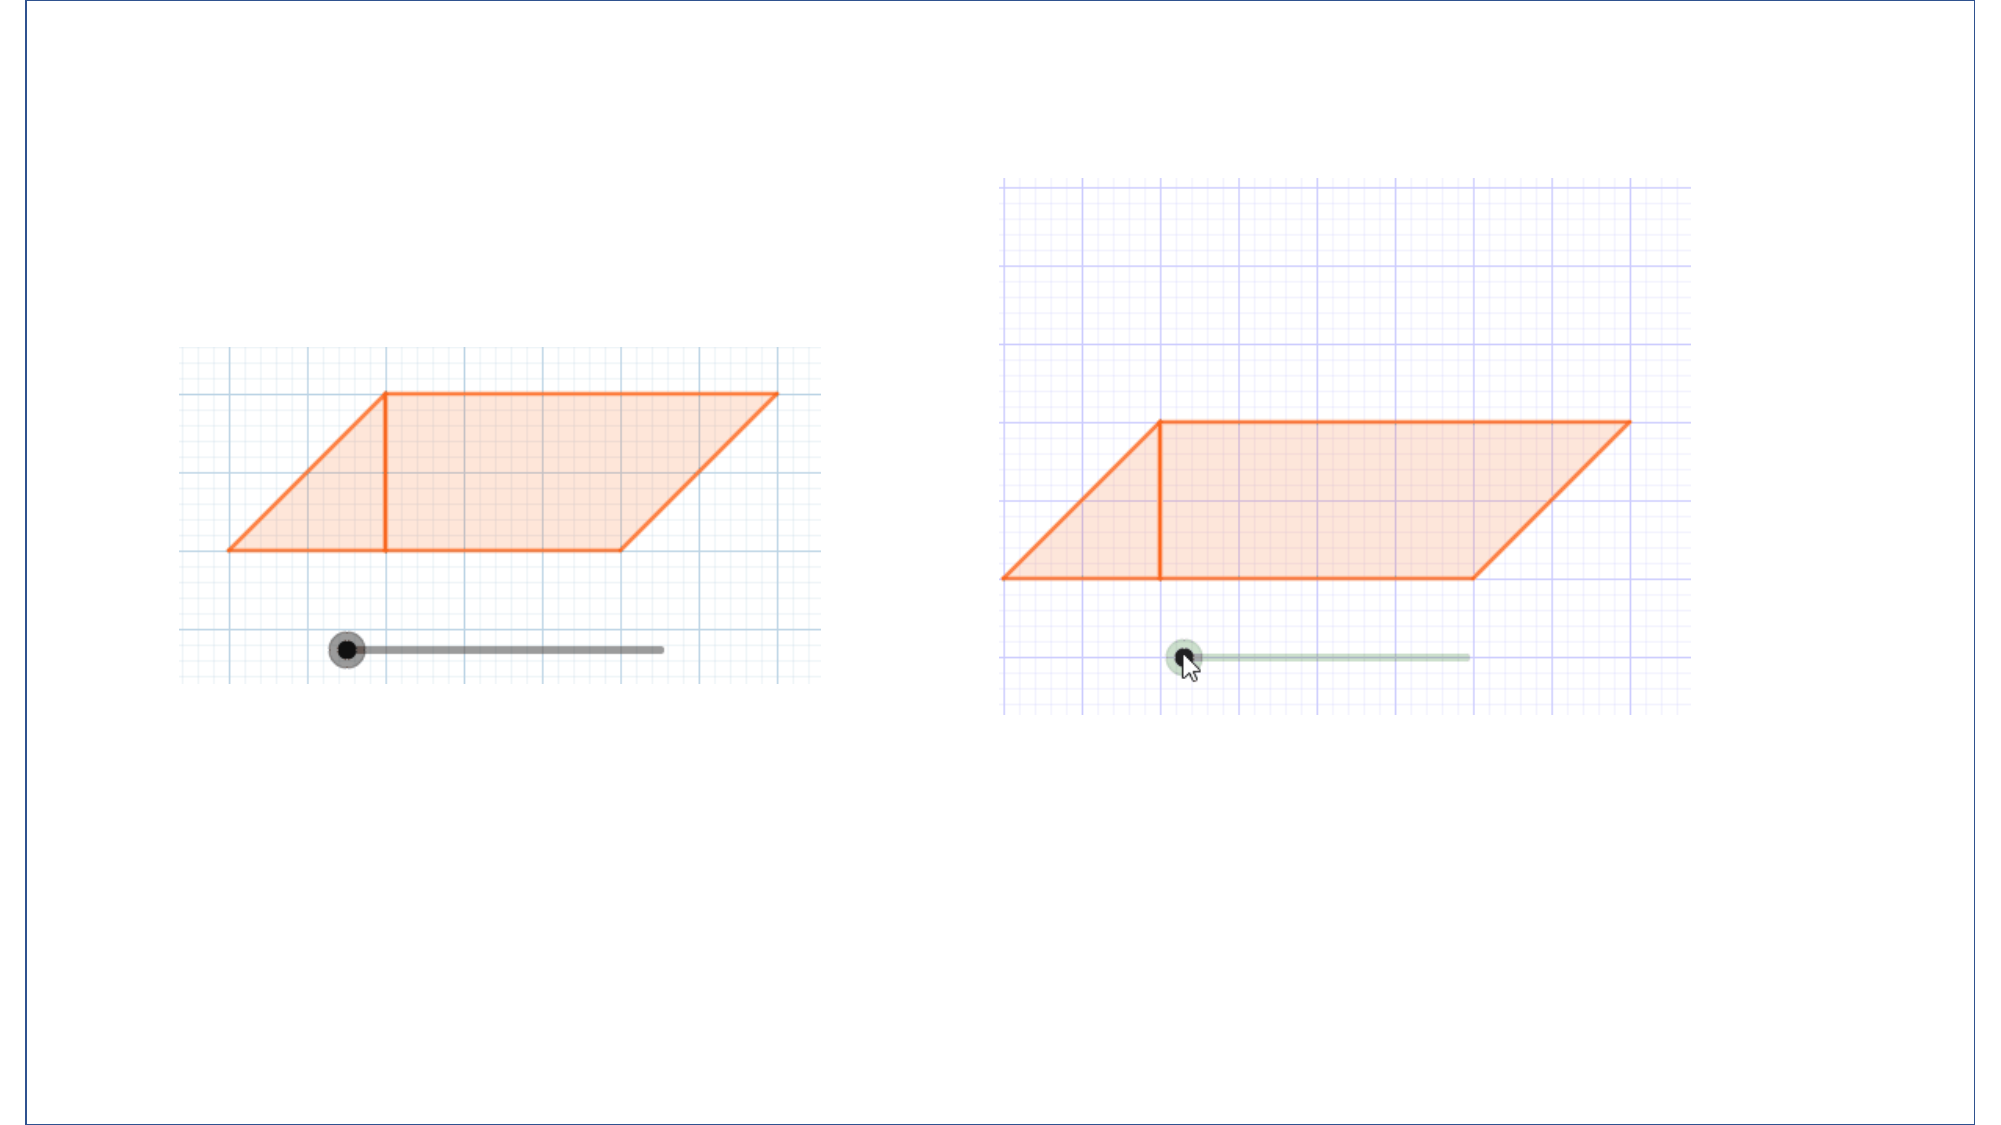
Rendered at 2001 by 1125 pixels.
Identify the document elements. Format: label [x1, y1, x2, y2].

picture [179, 347, 821, 684]
picture [999, 178, 1691, 715]
